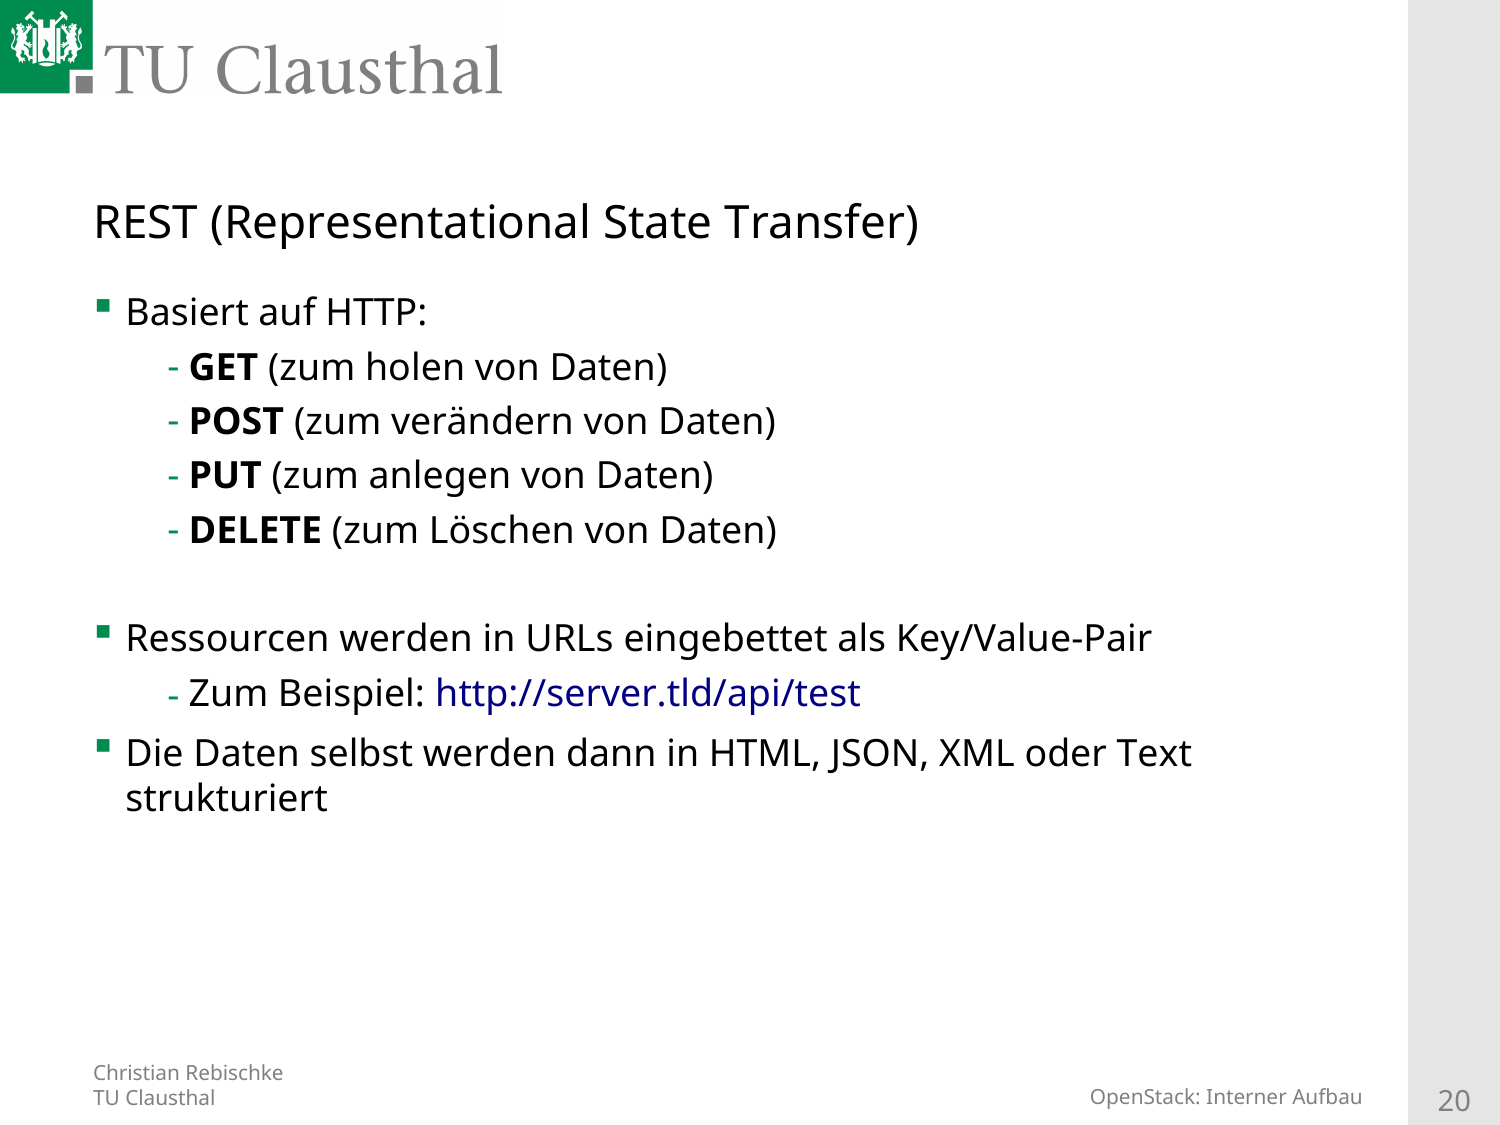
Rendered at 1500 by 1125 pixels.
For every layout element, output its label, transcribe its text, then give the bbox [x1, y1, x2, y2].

picture [0, 0, 502, 94]
list Basiert auf HTTP: GET (zum holen von Daten) POST (zum verändern von Daten) PUT (zum anlegen von Daten) DELETE (zum Löschen von Daten) Ressourcen werden in URLs eingebettet als Key/Value-Pair Zum Beispiel: http://server.tld/api/test Die Daten selbst werden dann in HTML, JSON, XML oder Text strukturiert [78, 280, 1379, 949]
title REST (Representational State Transfer) [79, 184, 1375, 279]
